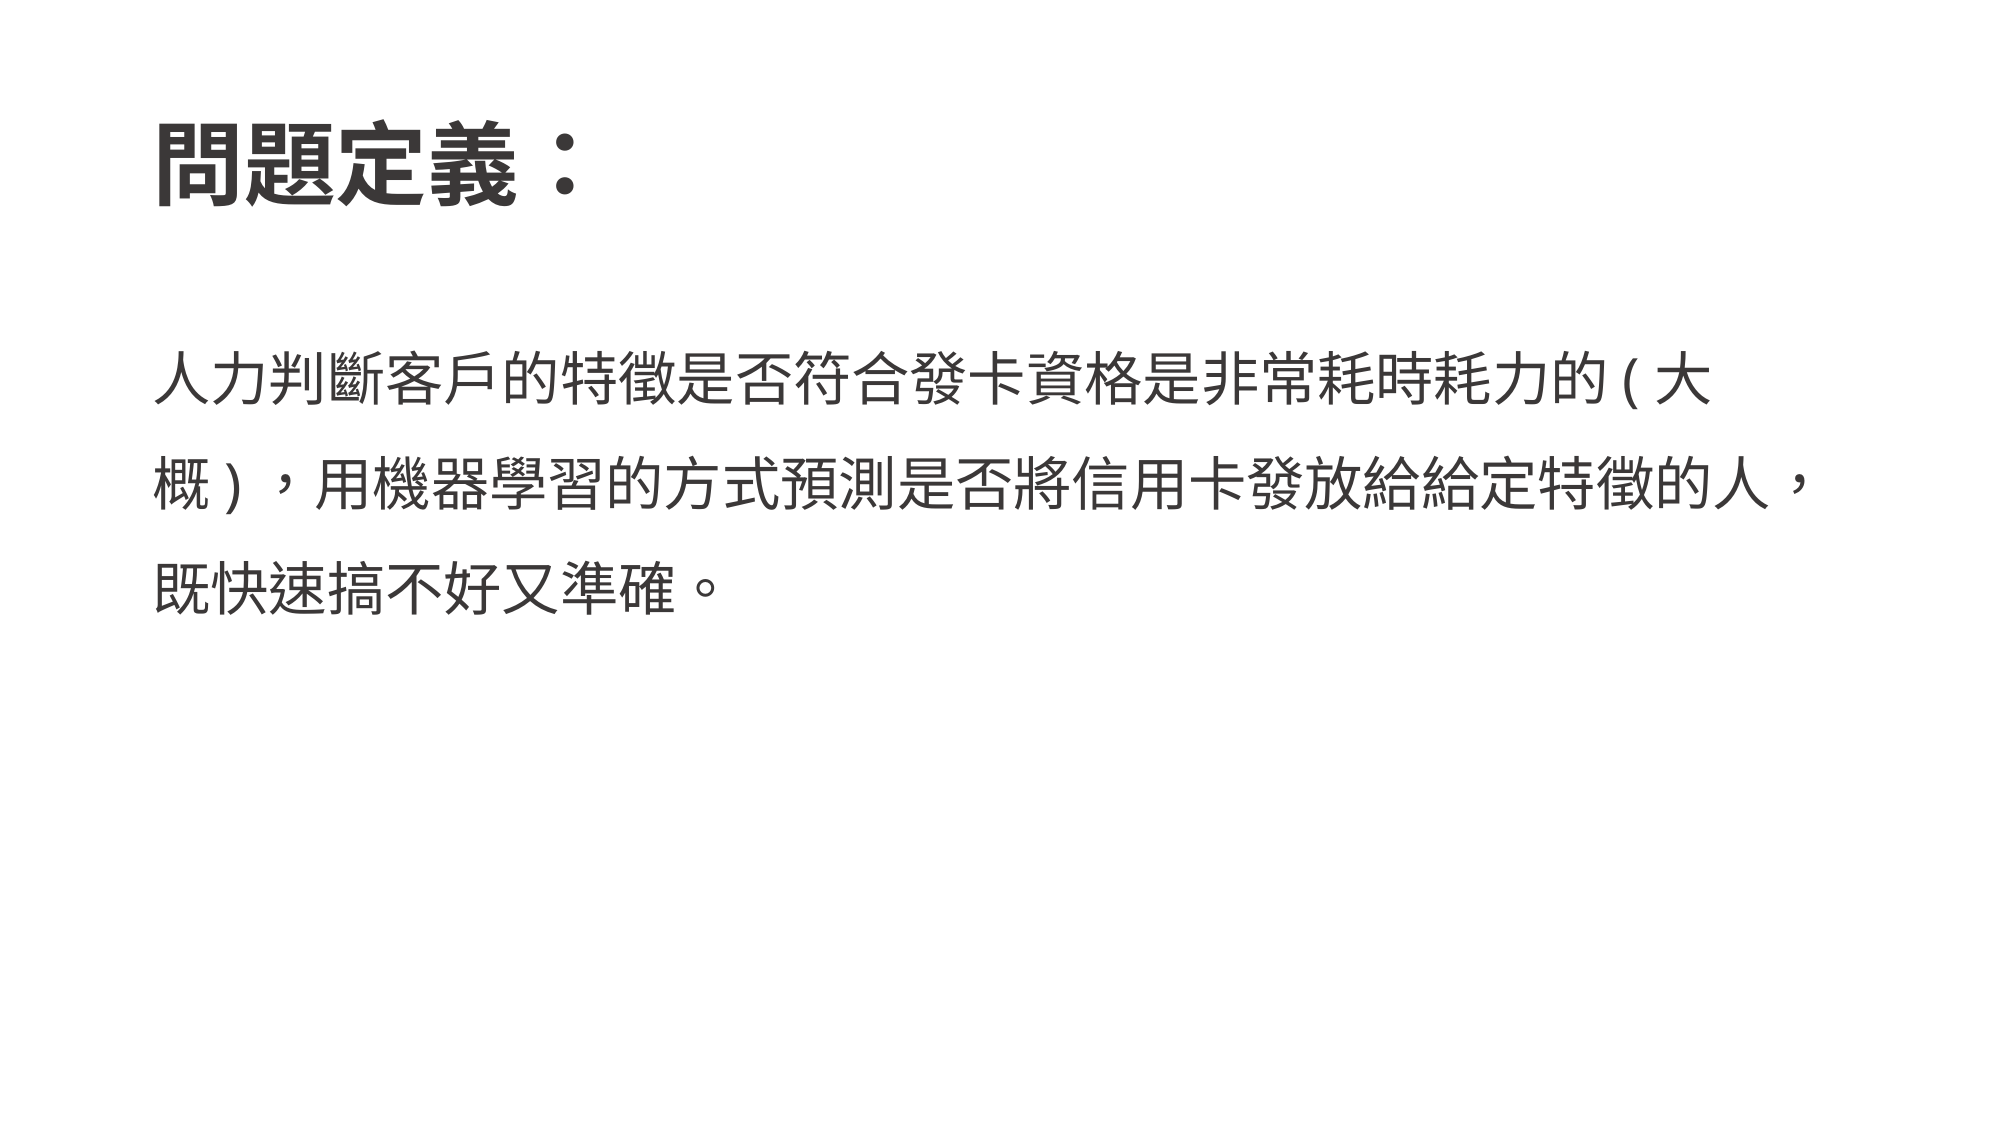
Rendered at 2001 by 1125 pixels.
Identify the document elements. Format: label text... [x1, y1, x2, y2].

title 問題定義： [137, 59, 1863, 278]
list 人力判斷客戶的特徵是否符合發卡資格是非常耗時耗力的(大概)，用機器學習的方式預測是否將信用卡發放給給定特徵的人，既快速搞不好又準確。 [137, 299, 1863, 1014]
